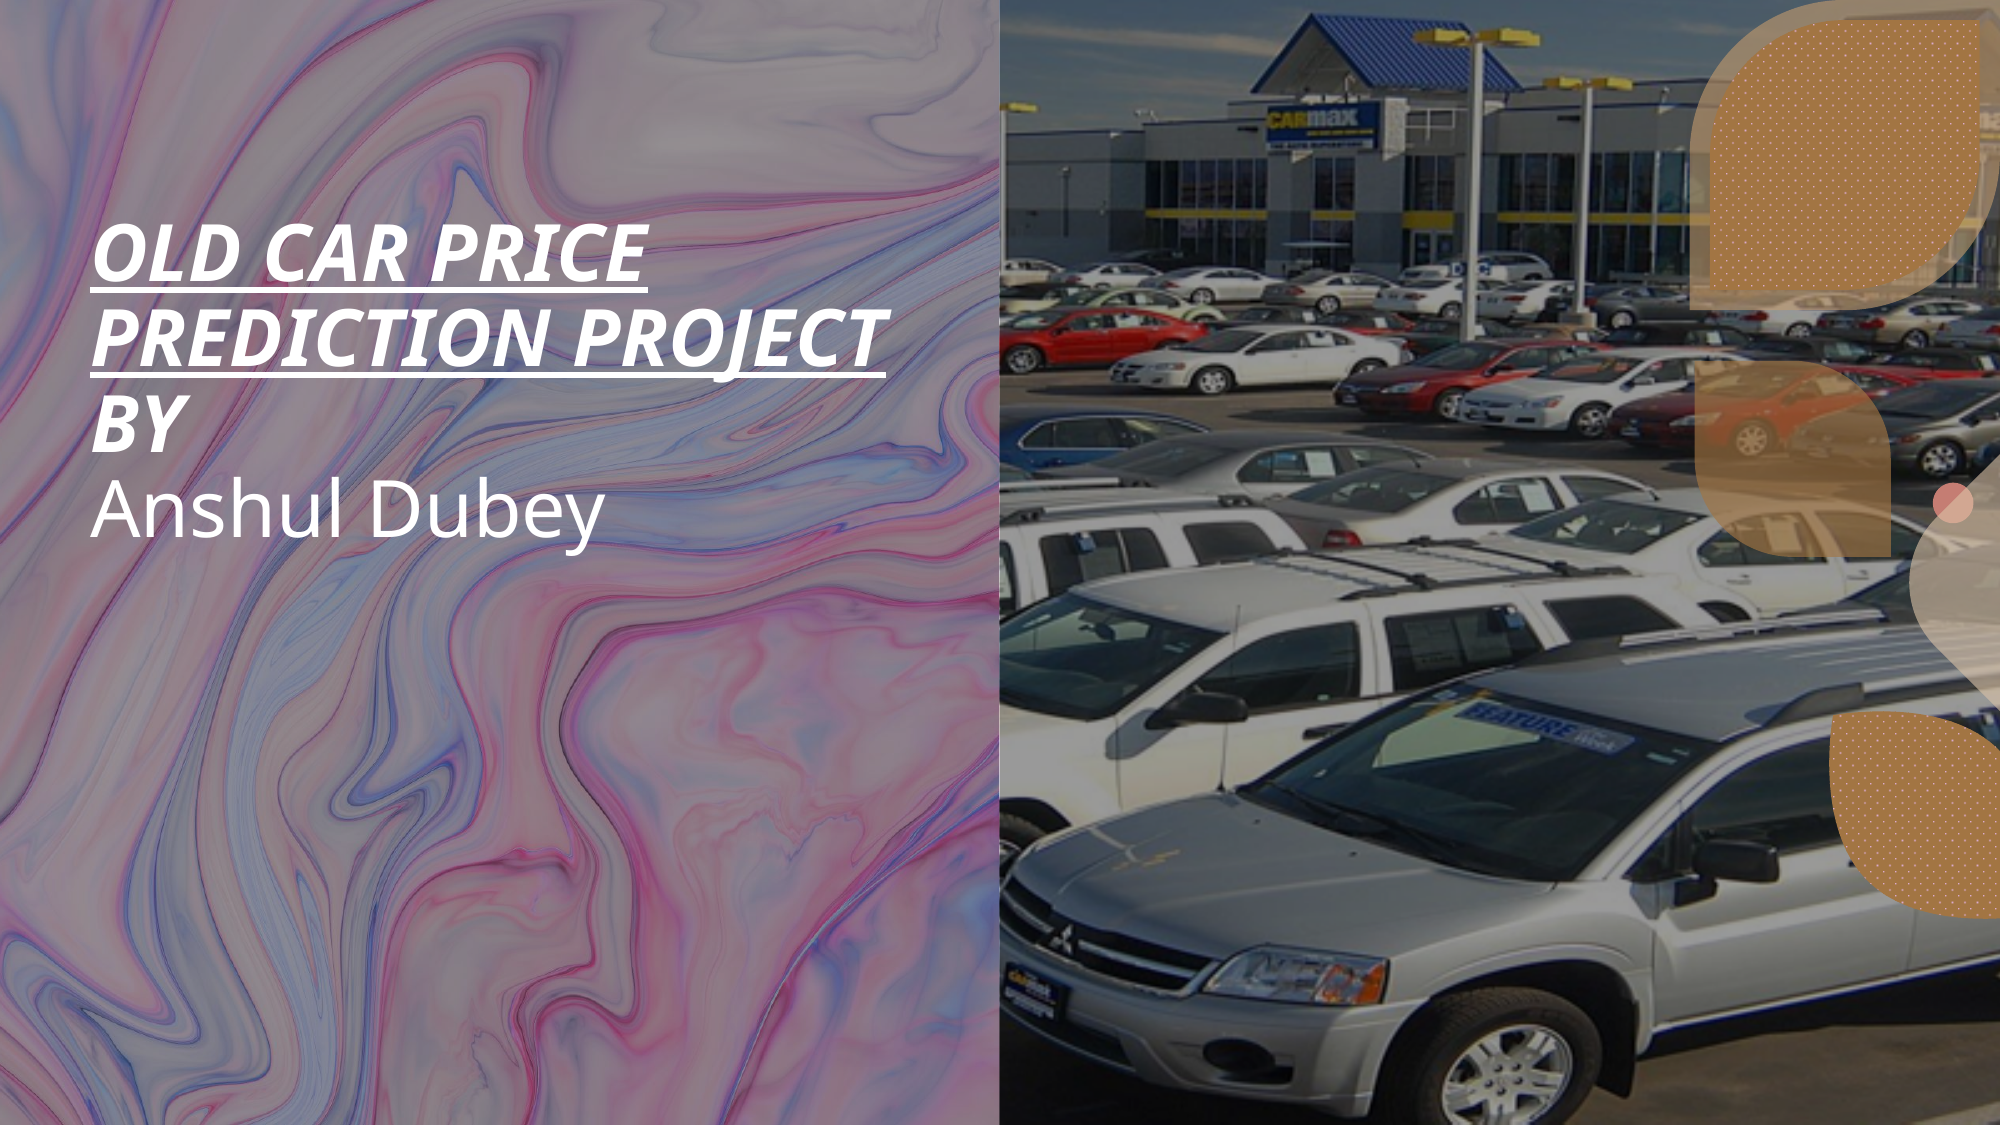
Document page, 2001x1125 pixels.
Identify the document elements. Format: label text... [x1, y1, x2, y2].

text_box [1689, 0, 2000, 311]
text_box [1829, 711, 2000, 919]
text_box [1694, 360, 1891, 557]
text_box [1909, 454, 2000, 712]
picture [0, 0, 2000, 1125]
title Old car price Prediction Project By Anshul Dubey [75, 112, 949, 563]
